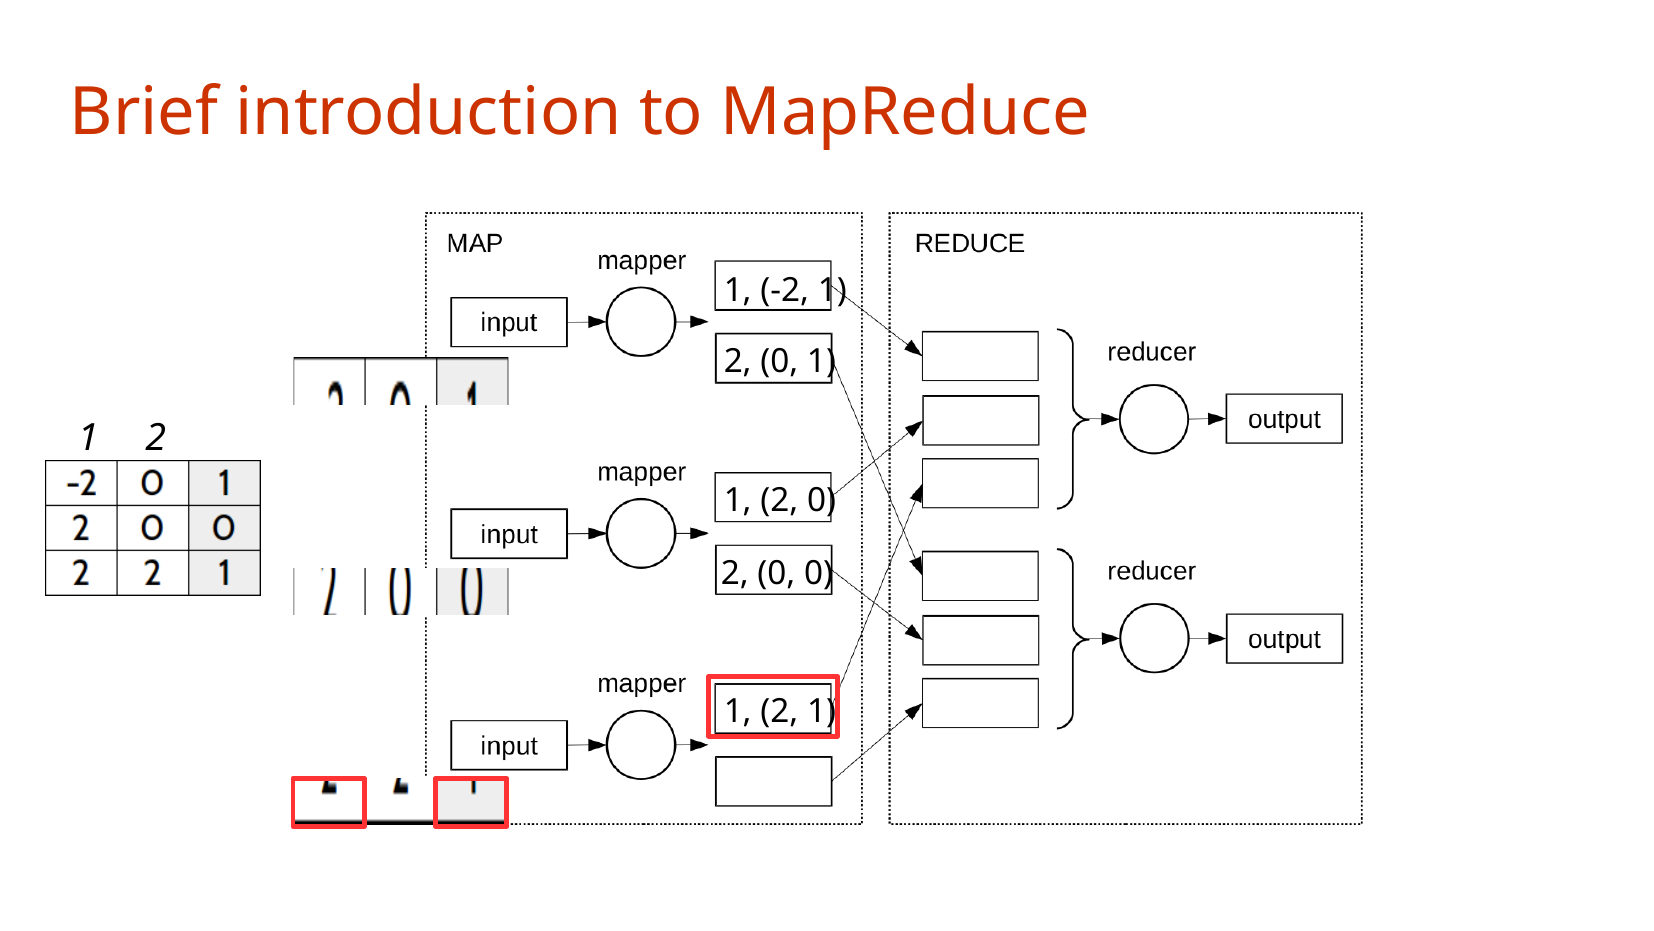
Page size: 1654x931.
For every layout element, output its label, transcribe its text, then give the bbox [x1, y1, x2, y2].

picture [45, 460, 261, 596]
text_box 1, (2, 0) [709, 468, 838, 525]
text_box 2, (0, 0) [706, 541, 846, 598]
picture [295, 781, 362, 824]
text_box Brief introduction to MapReduce [54, 55, 994, 152]
text_box 2, (0, 1) [709, 329, 837, 385]
picture [293, 209, 1365, 827]
text_box 1 [63, 403, 106, 464]
picture [438, 781, 504, 824]
text_box 1, (2, 1) [709, 679, 827, 736]
text_box 2 [130, 403, 179, 464]
text_box 1, (-2, 1) [709, 258, 840, 314]
